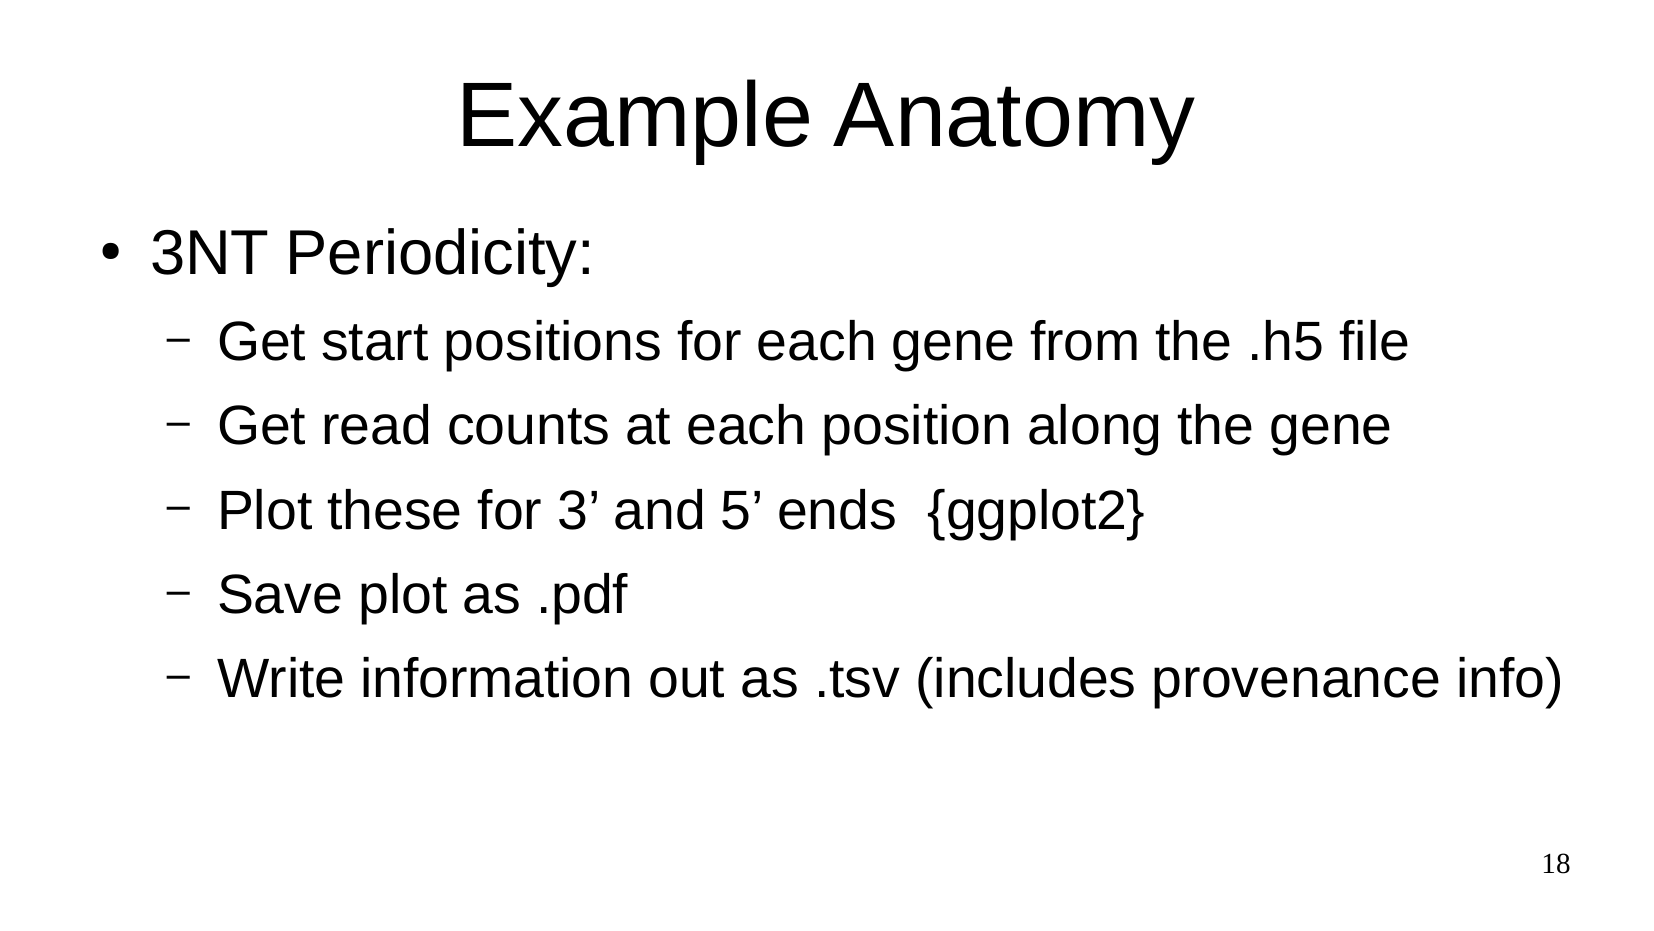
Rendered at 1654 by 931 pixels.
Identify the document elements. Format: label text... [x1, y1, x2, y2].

list 3NT Periodicity: Get start positions for each gene from the .h5 file Get read counts at each position along the gene Plot these for 3’ and 5’ ends {ggplot2} Save plot as .pdf Write information out as .tsv (includes provenance info) [82, 217, 1571, 758]
title Example Anatomy [82, 37, 1571, 193]
